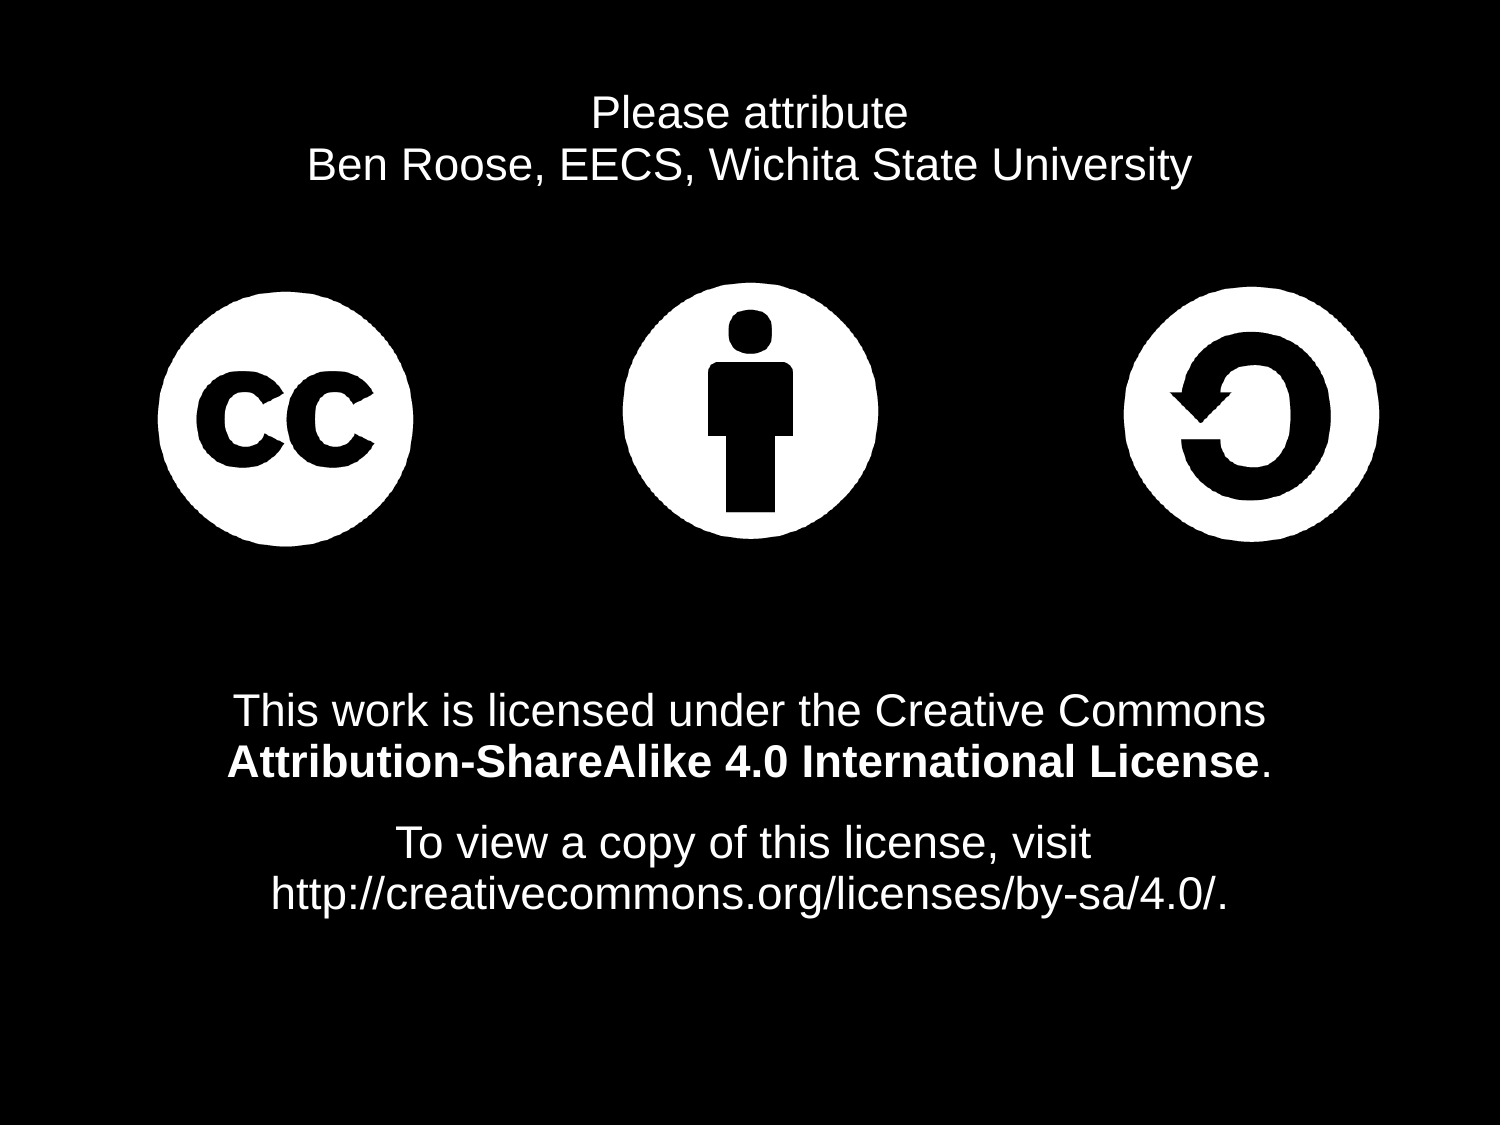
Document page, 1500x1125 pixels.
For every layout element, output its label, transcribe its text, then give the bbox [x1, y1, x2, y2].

picture [129, 263, 441, 575]
title Please attribute Ben Roose, EECS, Wichita State University [75, 44, 1425, 233]
list This work is licensed under the Creative Commons Attribution-ShareAlike 4.0 International License. To view a copy of this license, visit http://creativecommons.org/licenses/by-sa/4.0/. [75, 603, 1425, 1081]
picture [1095, 258, 1407, 571]
picture [594, 254, 906, 567]
